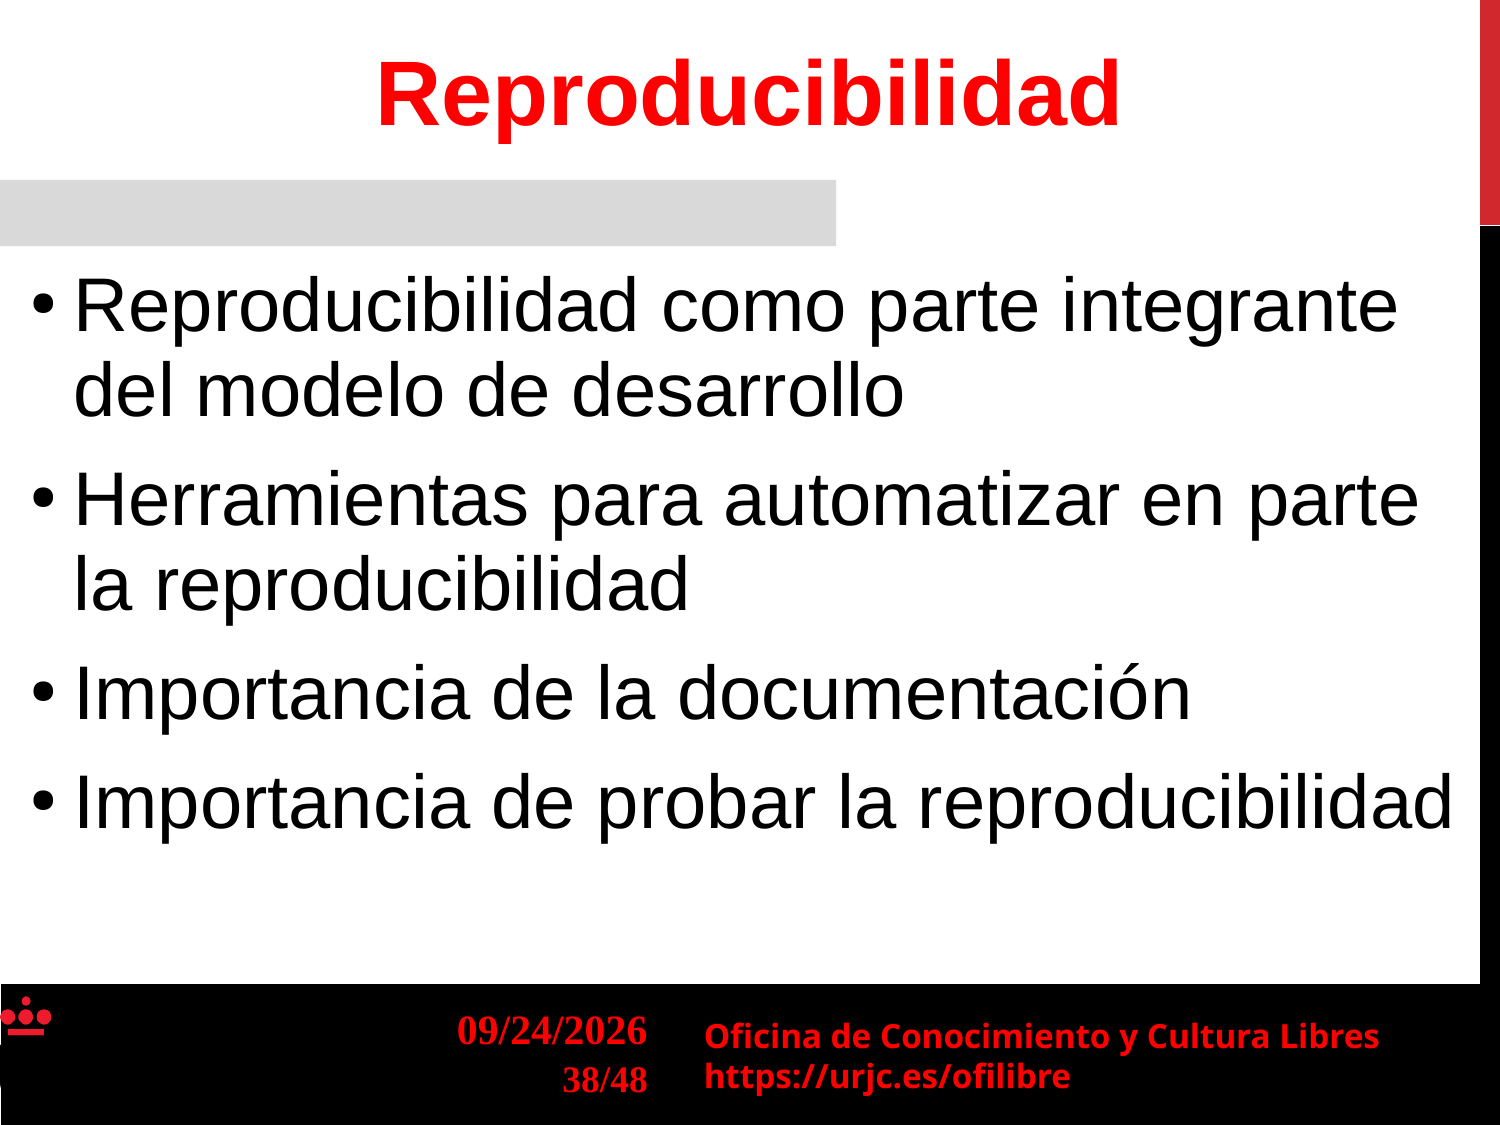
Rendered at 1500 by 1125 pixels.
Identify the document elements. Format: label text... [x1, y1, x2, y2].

title Reproducibilidad [75, 15, 1425, 172]
list Reproducibilidad como parte integrante del modelo de desarrollo Herramientas para automatizar en parte la reproducibilidad Importancia de la documentación Importancia de probar la reproducibilidad [15, 263, 1486, 931]
